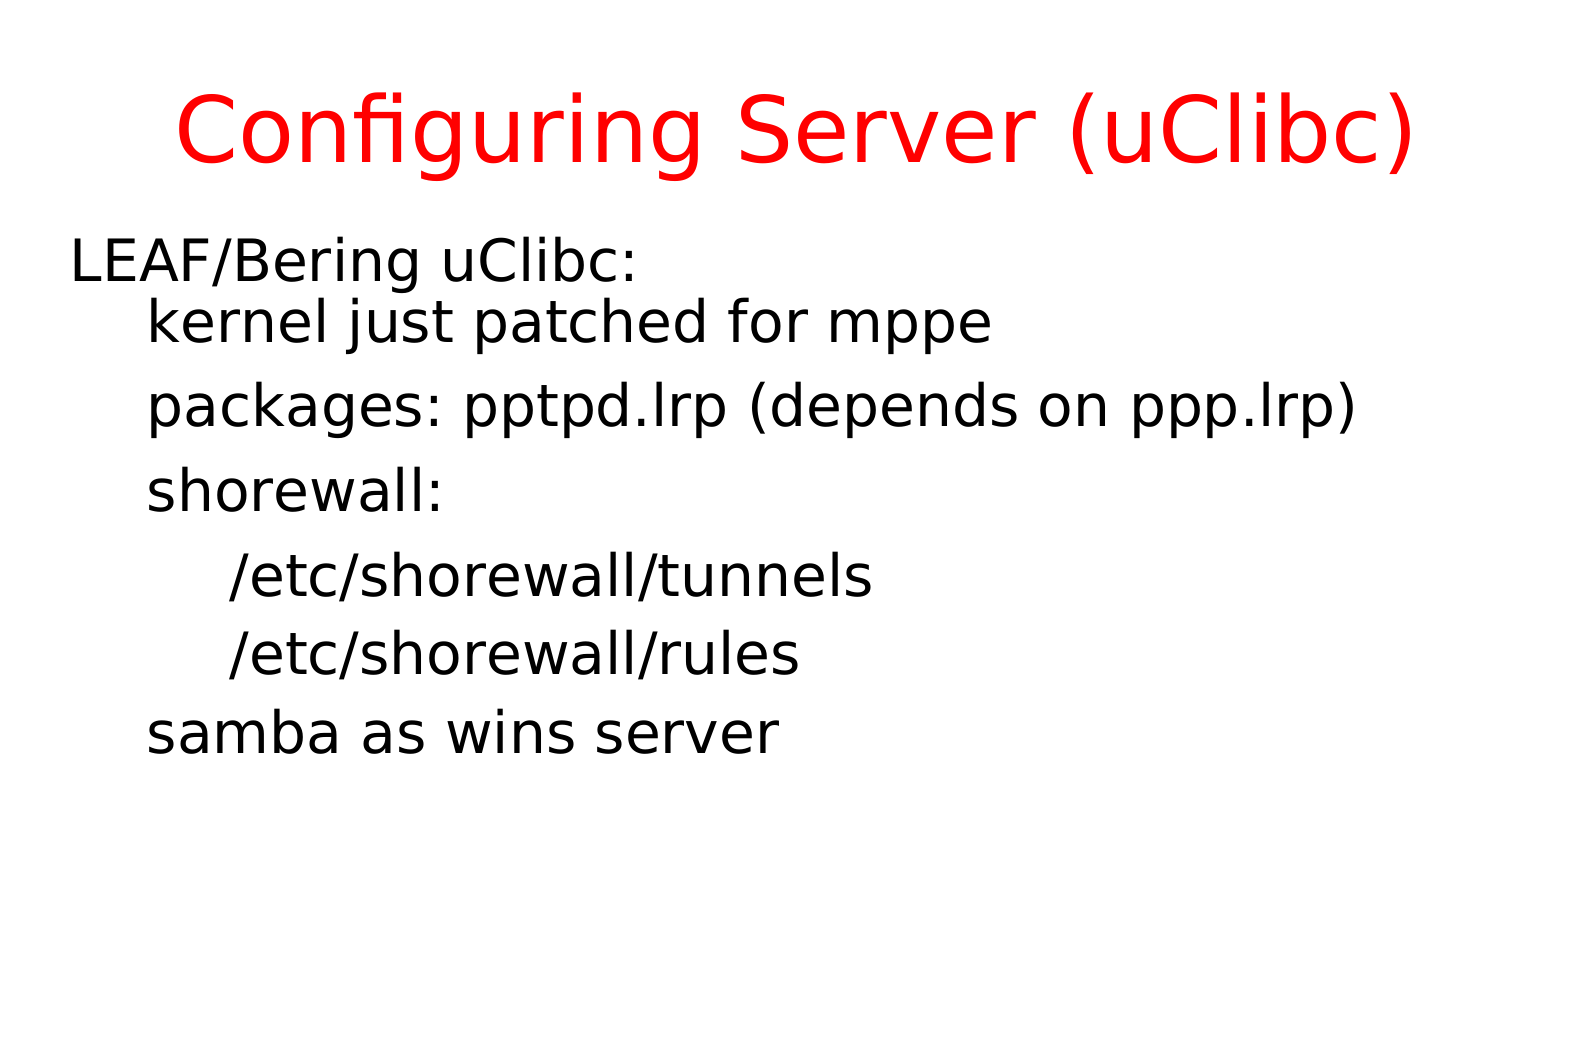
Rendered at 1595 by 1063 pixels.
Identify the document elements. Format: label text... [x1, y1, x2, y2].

list LEAF/Bering uClibc: kernel just patched for mppe packages: pptpd.lrp (depends on ppp.lrp) shorewall: /etc/shorewall/tunnels /etc/shorewall/rules samba as wins server [37, 225, 1549, 788]
title Configuring Server (uClibc) [79, 49, 1515, 213]
